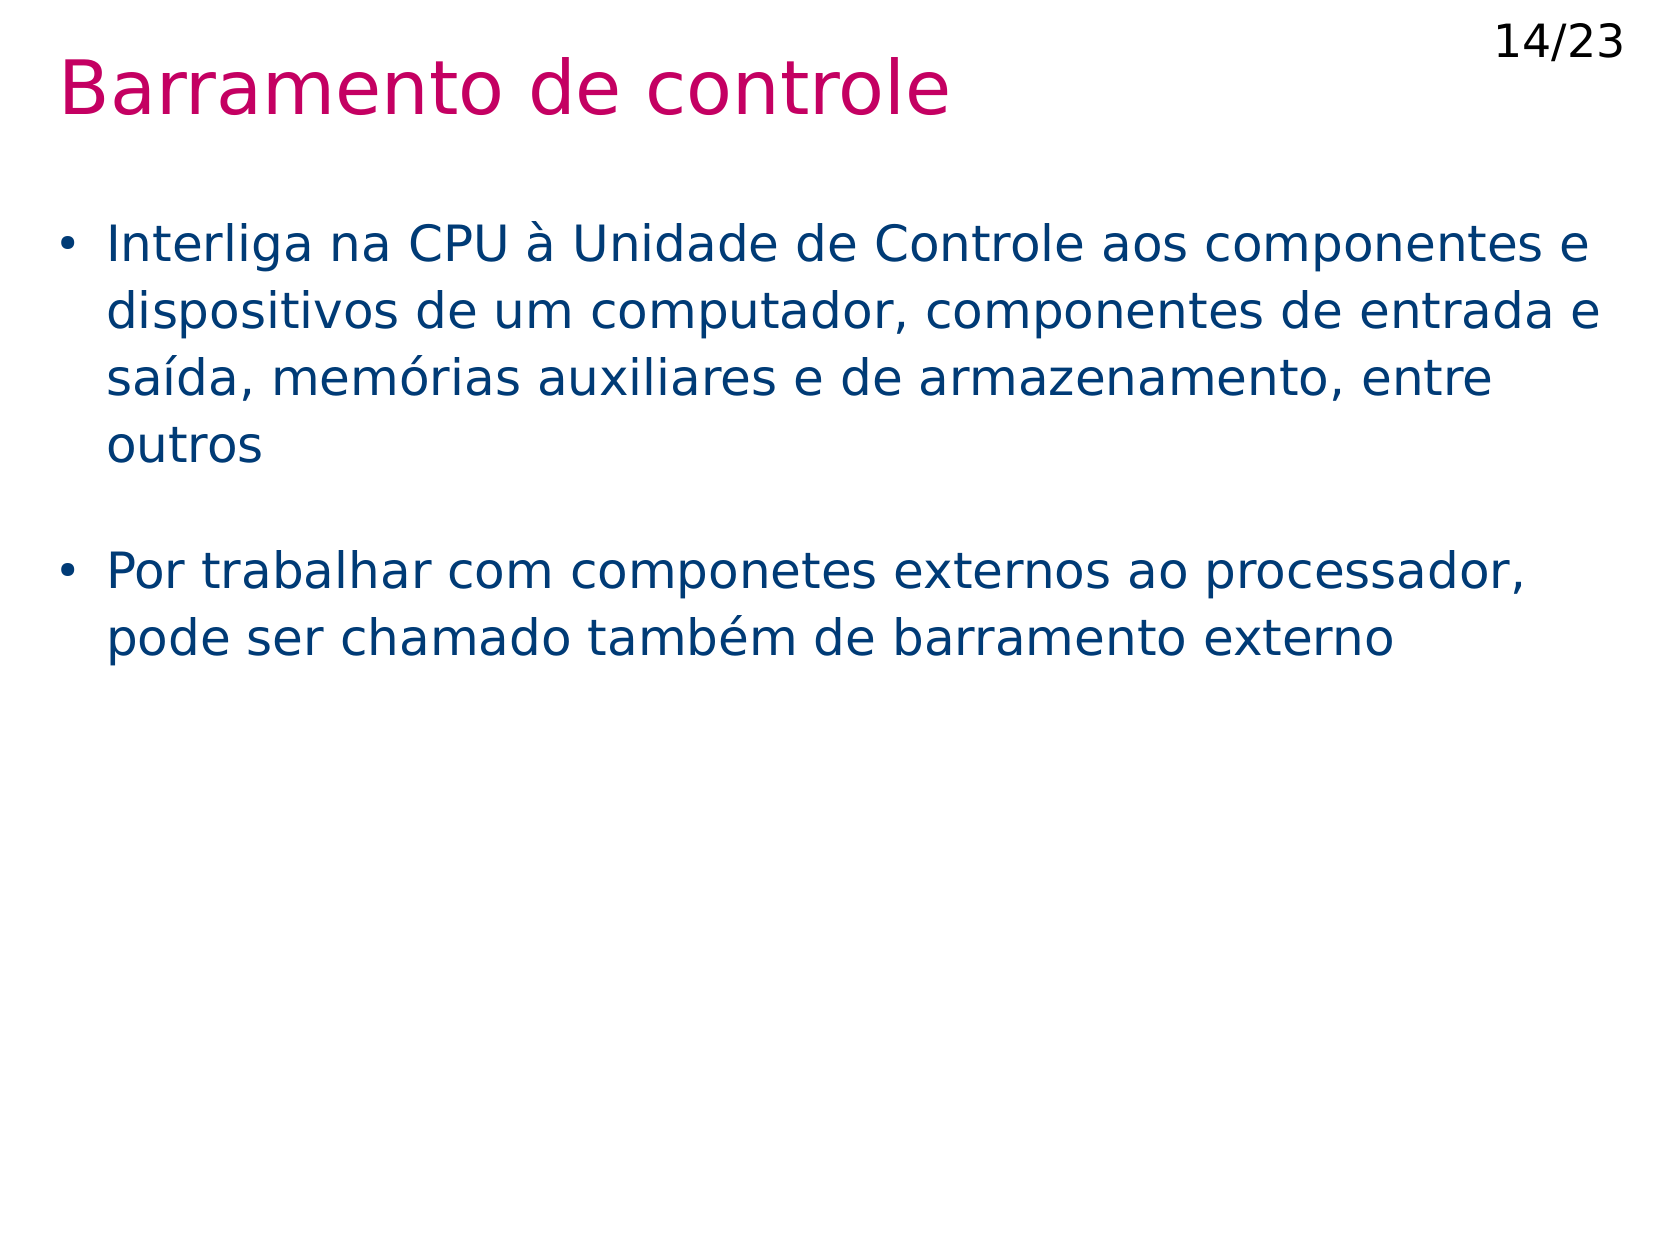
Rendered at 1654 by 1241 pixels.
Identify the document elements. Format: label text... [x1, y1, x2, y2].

title Barramento de controle [59, 29, 1625, 148]
list Interliga na CPU à Unidade de Controle aos componentes e dispositivos de um computador, componentes de entrada e saída, memórias auxiliares e de armazenamento, entre outros Por trabalhar com componetes externos ao processador, pode ser chamado também de barramento externo [59, 206, 1625, 1211]
